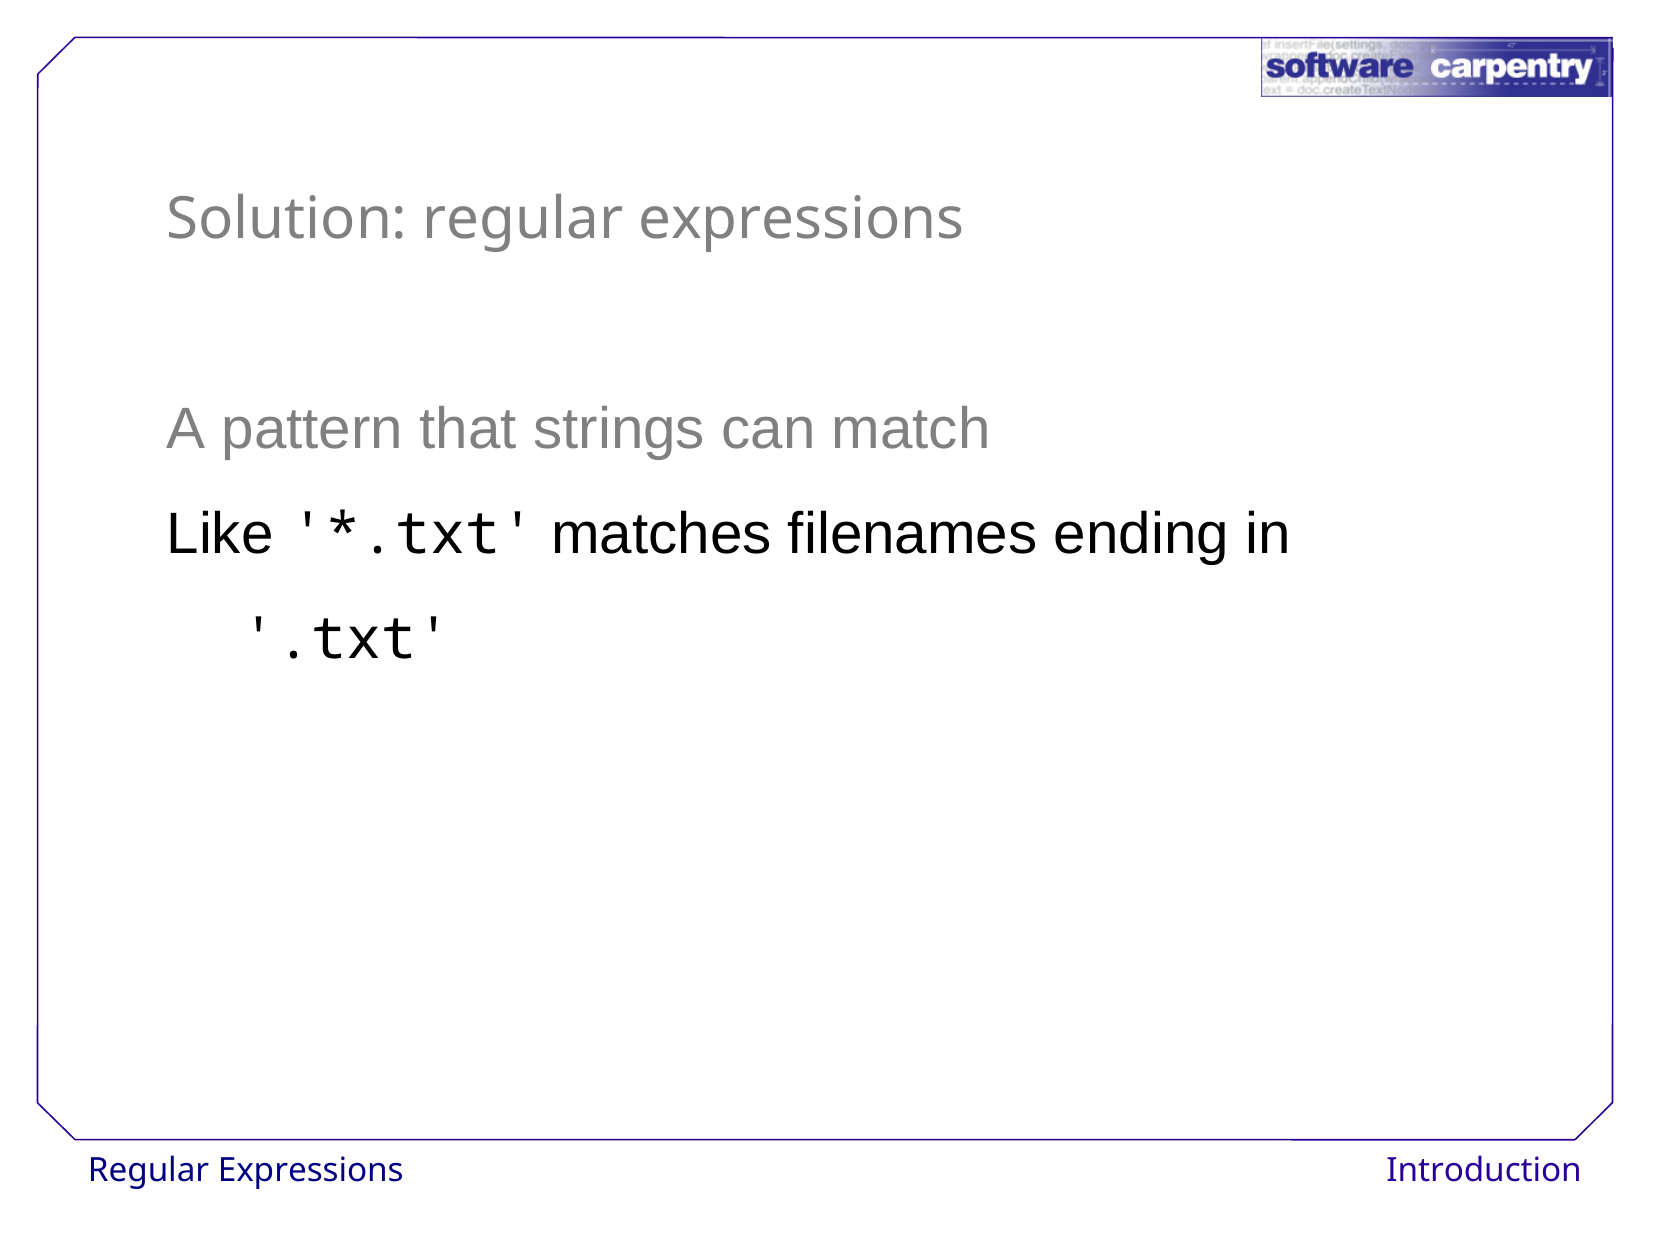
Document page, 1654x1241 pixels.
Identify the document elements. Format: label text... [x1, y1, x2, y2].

text_box Solution: regular expressions A pattern that strings can match Like '*.txt' matches filenames ending in '.txt' [151, 138, 1530, 679]
picture [1261, 39, 1613, 97]
